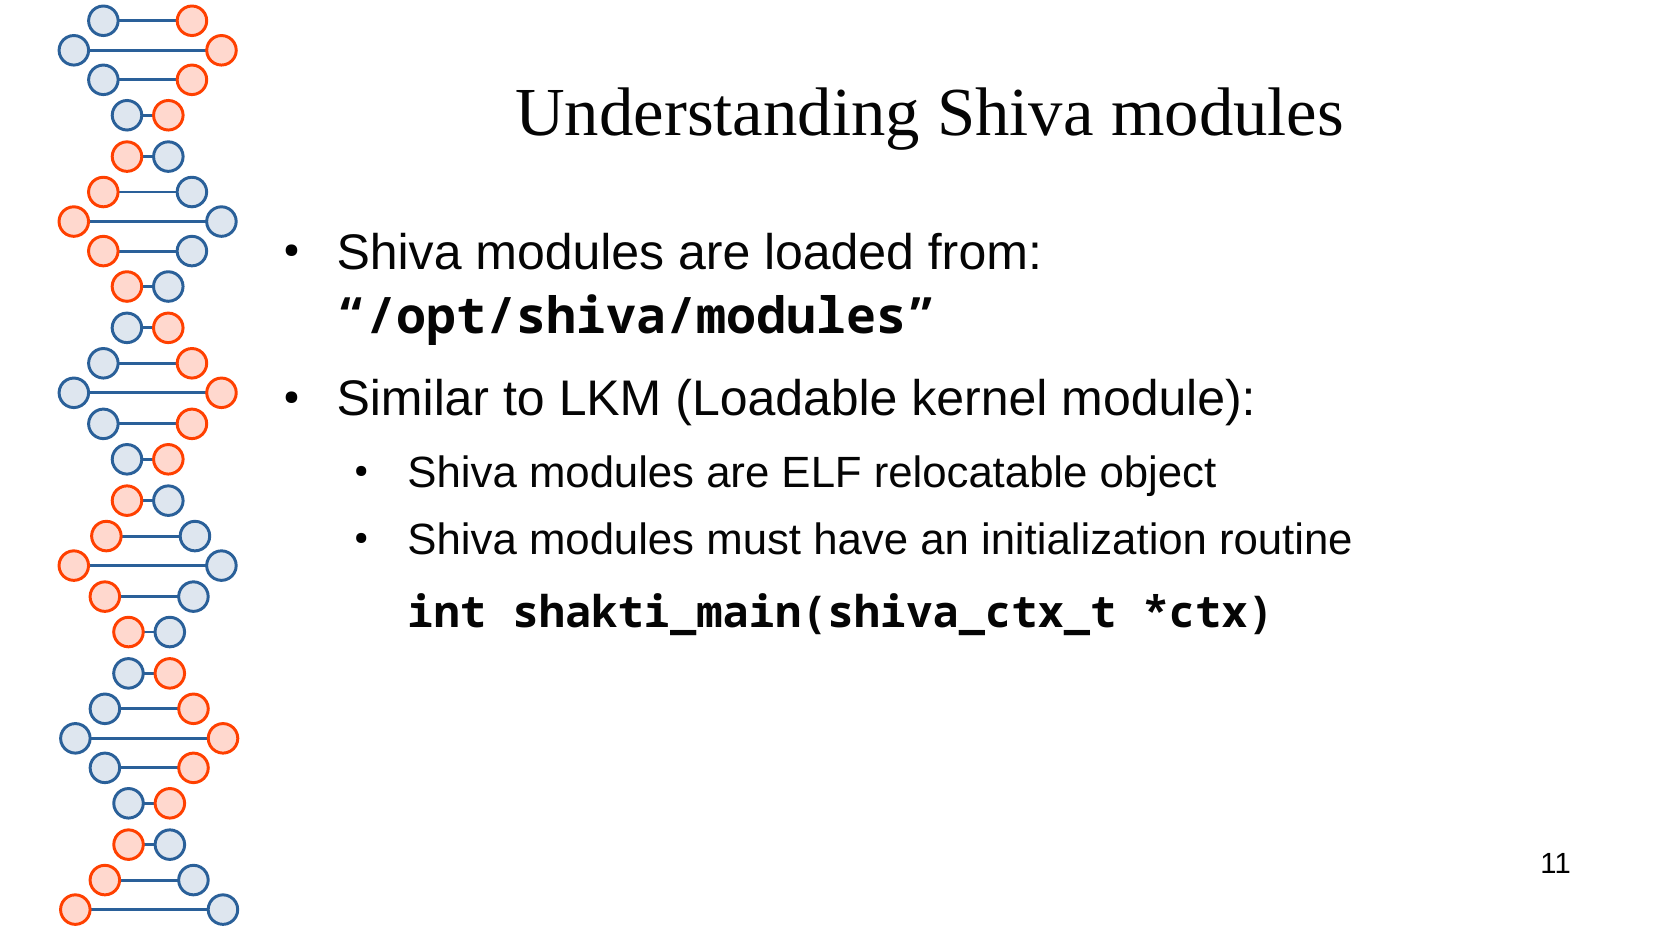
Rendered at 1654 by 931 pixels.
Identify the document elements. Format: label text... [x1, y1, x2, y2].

list Shiva modules are loaded from: “/opt/shiva/modules” Similar to LKM (Loadable kernel module): Shiva modules are ELF relocatable object Shiva modules must have an initialization routine int shakti_main(shiva_ctx_t *ctx) [265, 224, 1595, 764]
title Understanding Shiva modules [265, 35, 1595, 189]
